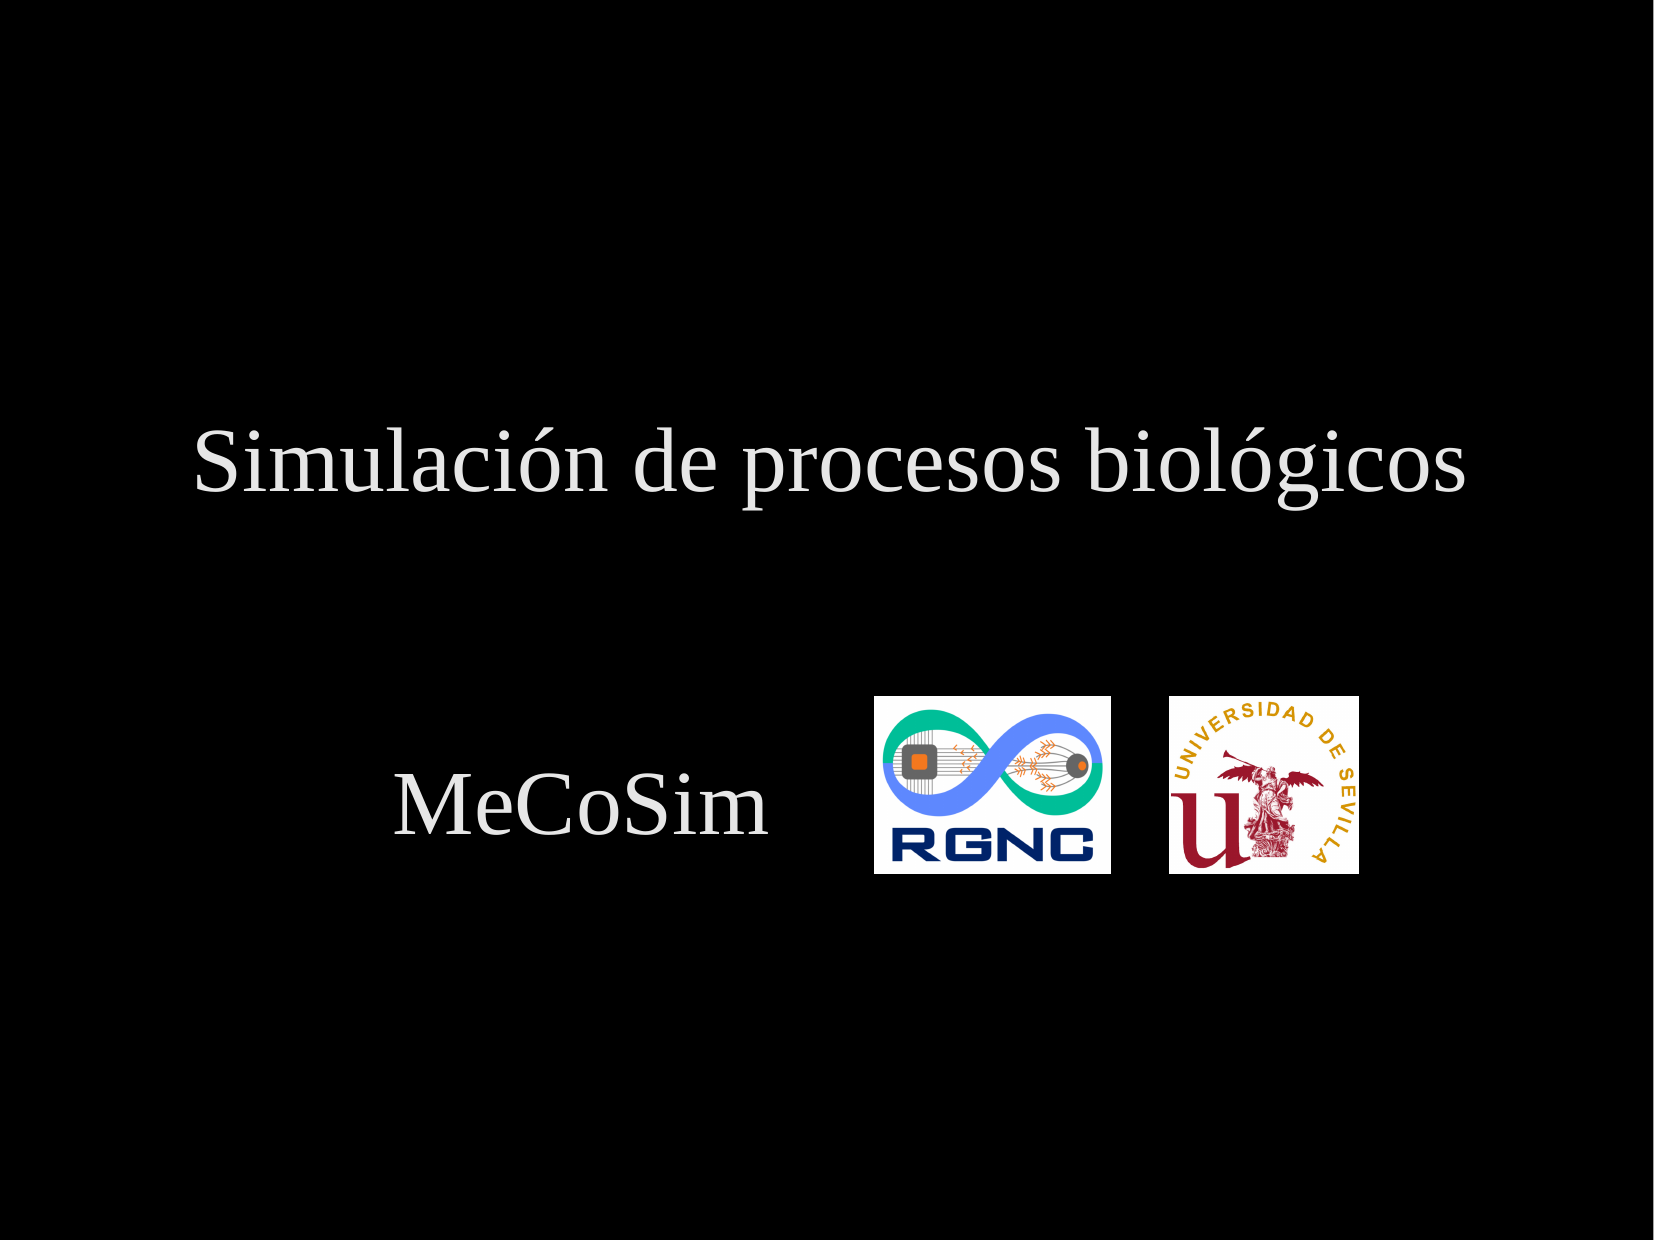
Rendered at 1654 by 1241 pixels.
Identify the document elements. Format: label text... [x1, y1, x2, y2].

text_box Simulación de procesos biológicos [177, 402, 1515, 520]
text_box MeCoSim [377, 745, 792, 863]
picture [1169, 696, 1359, 875]
picture [874, 696, 1111, 875]
